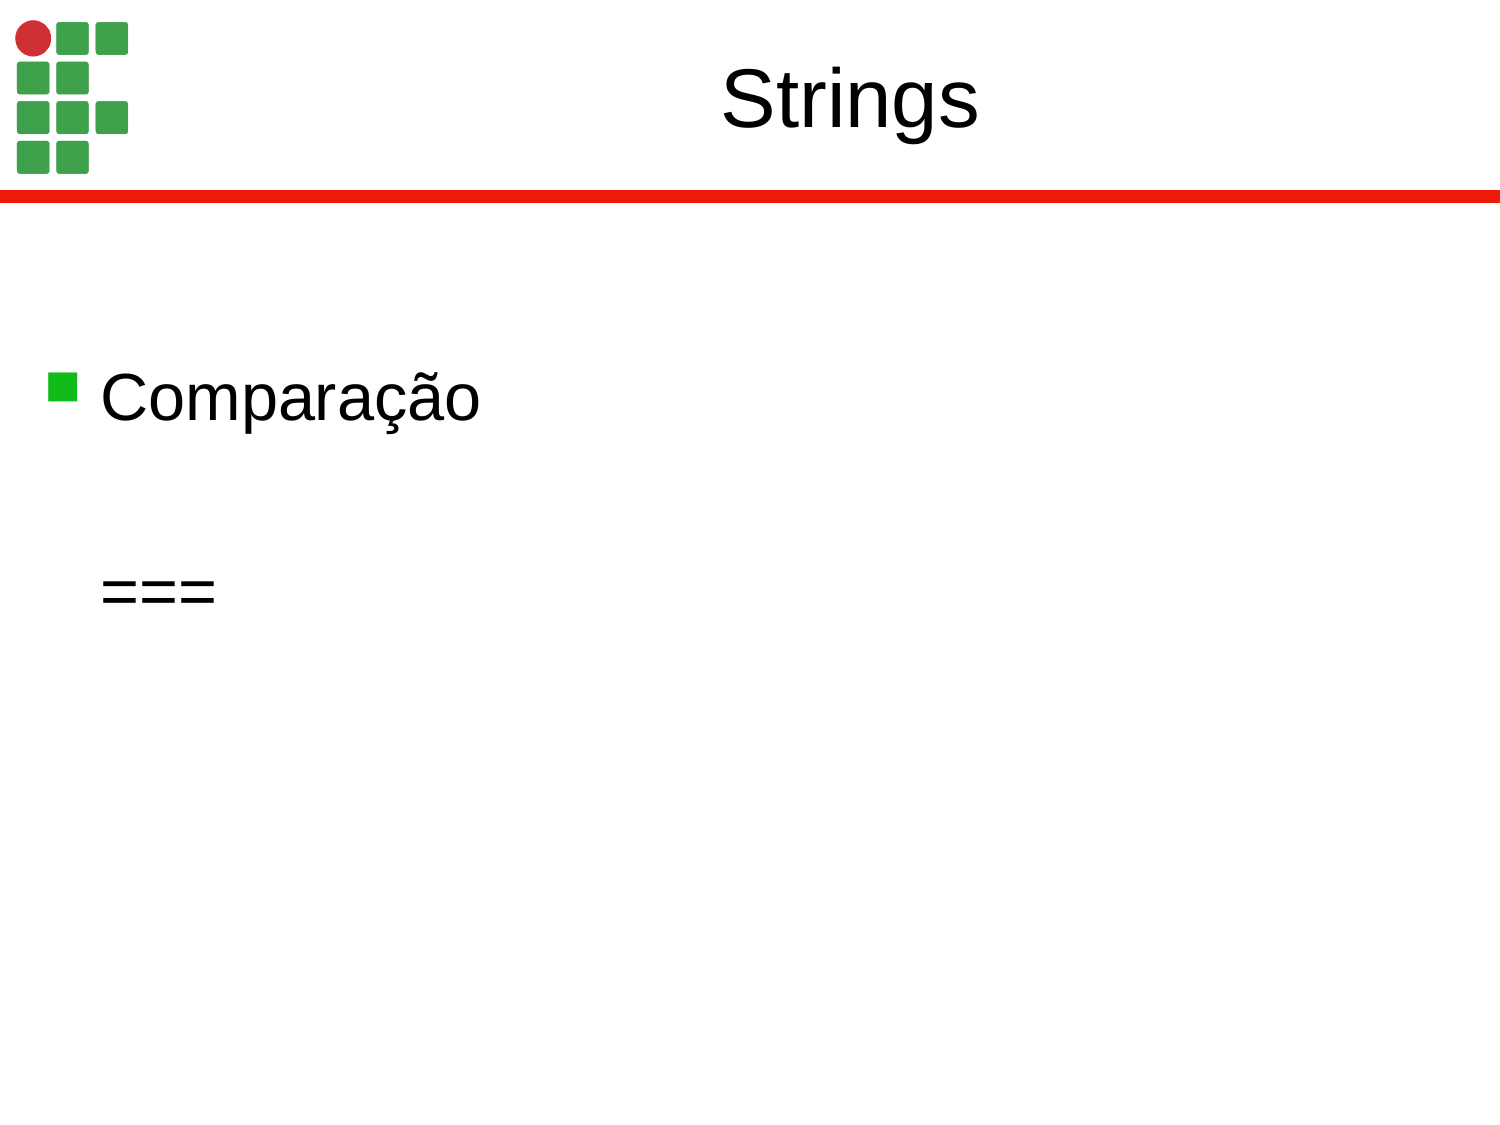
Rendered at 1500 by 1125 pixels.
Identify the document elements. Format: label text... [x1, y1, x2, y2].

list Comparação === [29, 207, 1471, 1087]
title Strings [230, 0, 1471, 202]
picture [14, 16, 130, 178]
